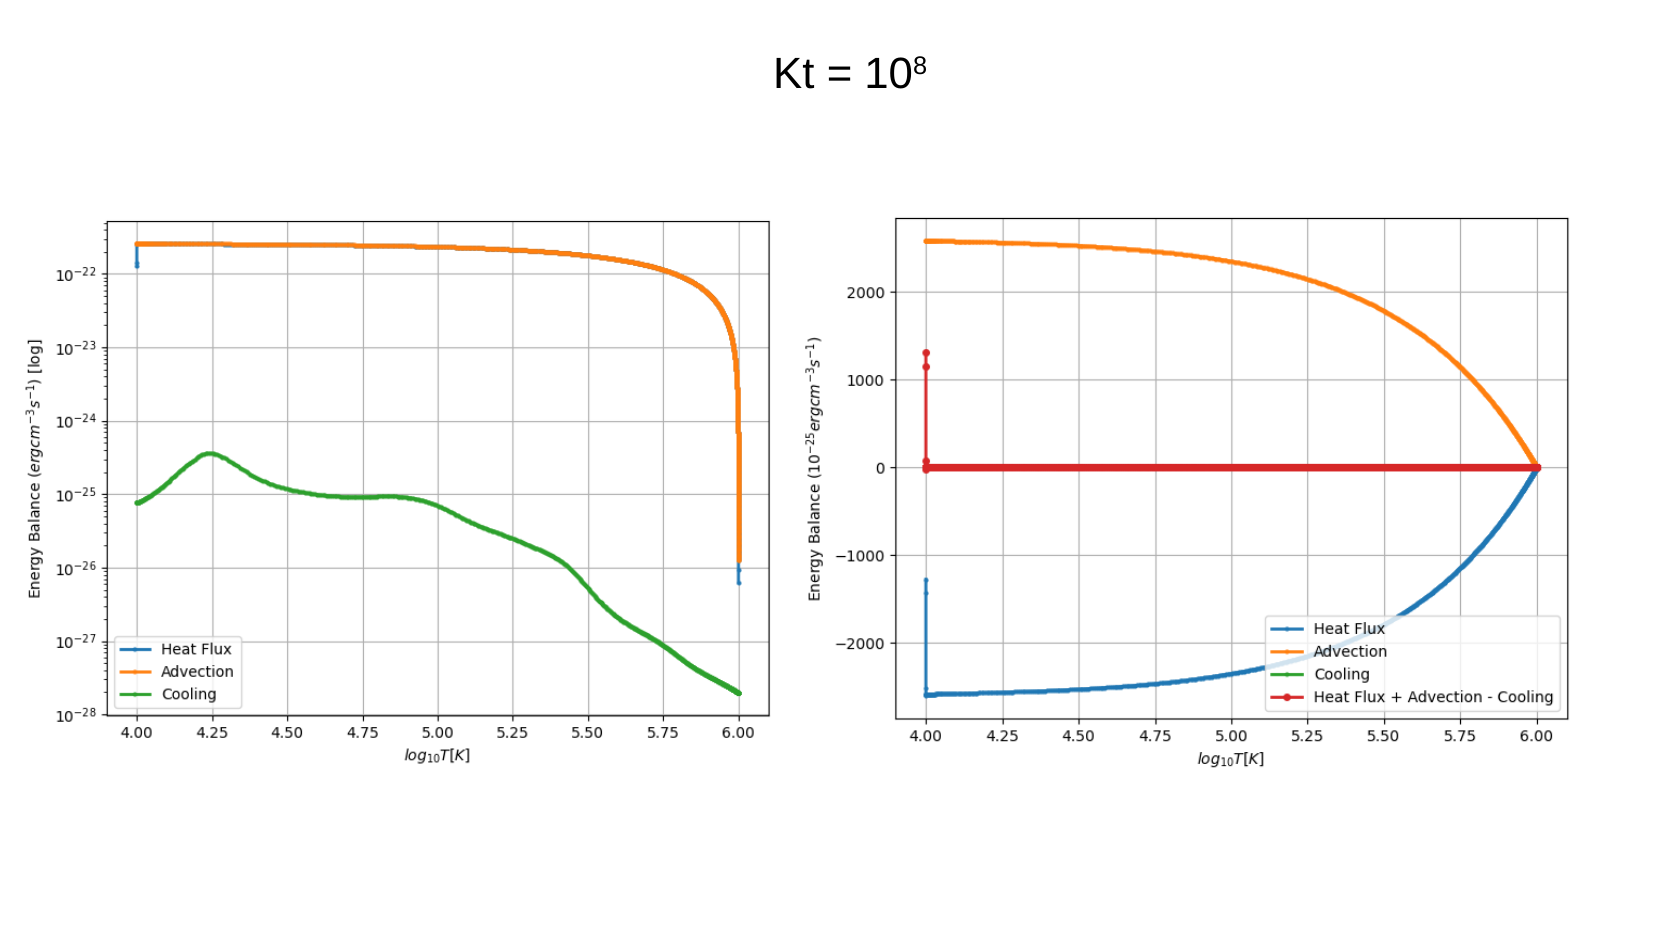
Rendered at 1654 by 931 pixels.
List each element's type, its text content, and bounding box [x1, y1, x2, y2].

text_box Kt = 108 [590, 29, 1123, 119]
picture [0, 140, 1654, 790]
